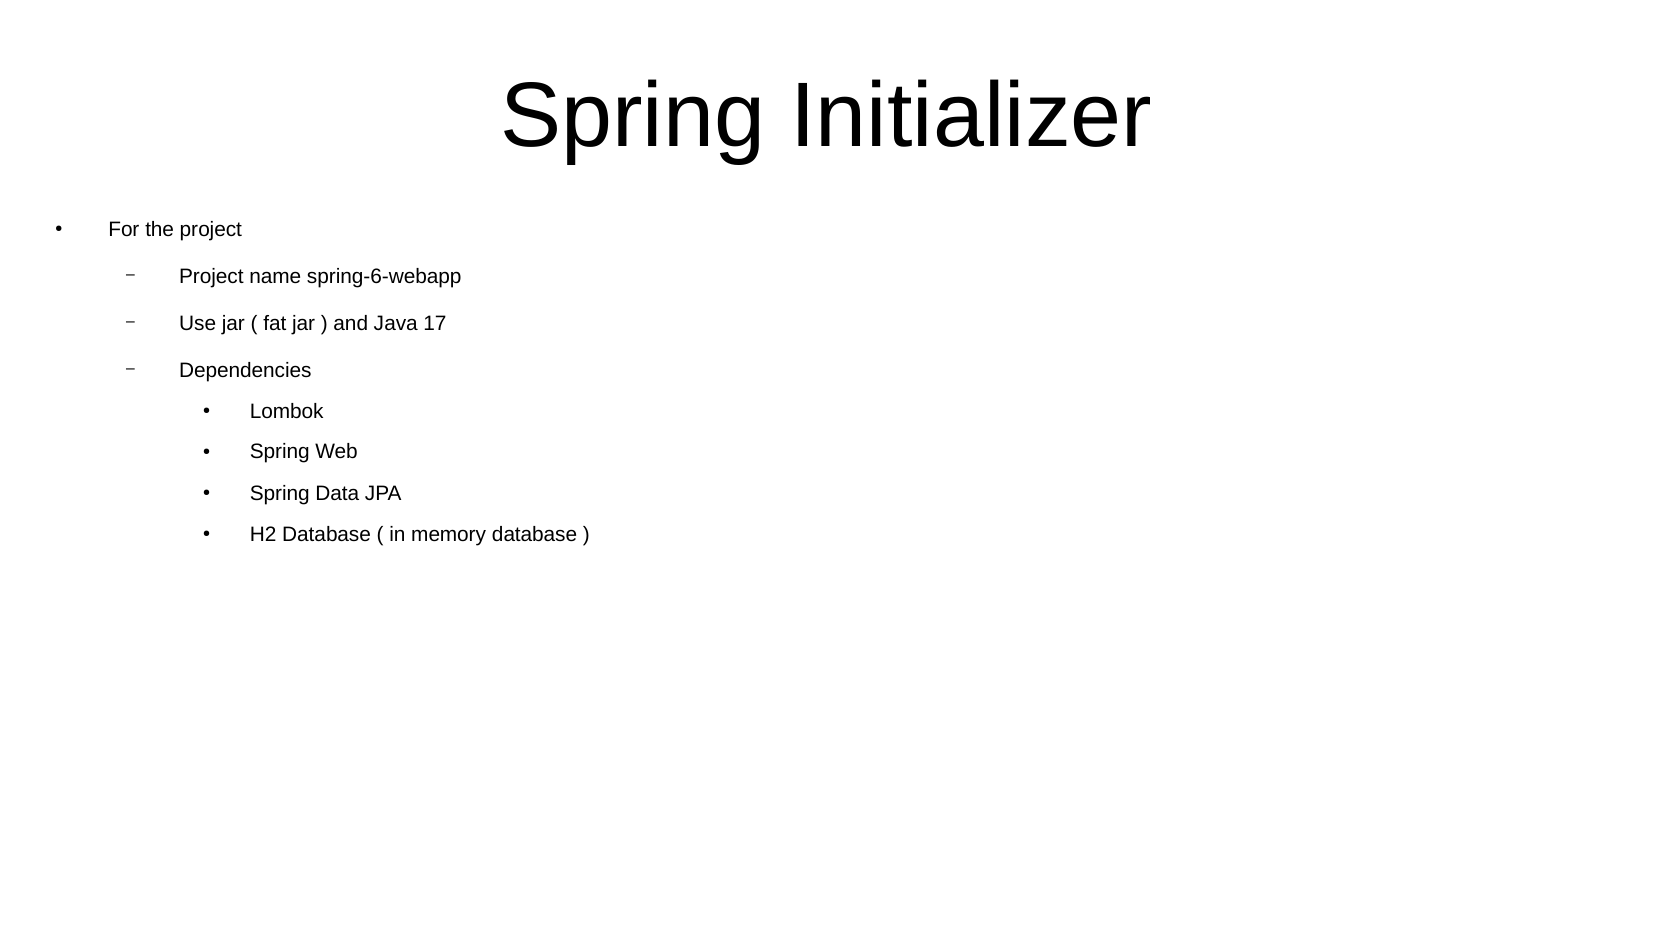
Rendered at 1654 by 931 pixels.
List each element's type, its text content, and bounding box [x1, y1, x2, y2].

list For the project Project name spring-6-webapp Use jar ( fat jar ) and Java 17 Dependencies Lombok Spring Web Spring Data JPA H2 Database ( in memory database ) [37, 217, 1571, 901]
title Spring Initializer [82, 37, 1571, 193]
